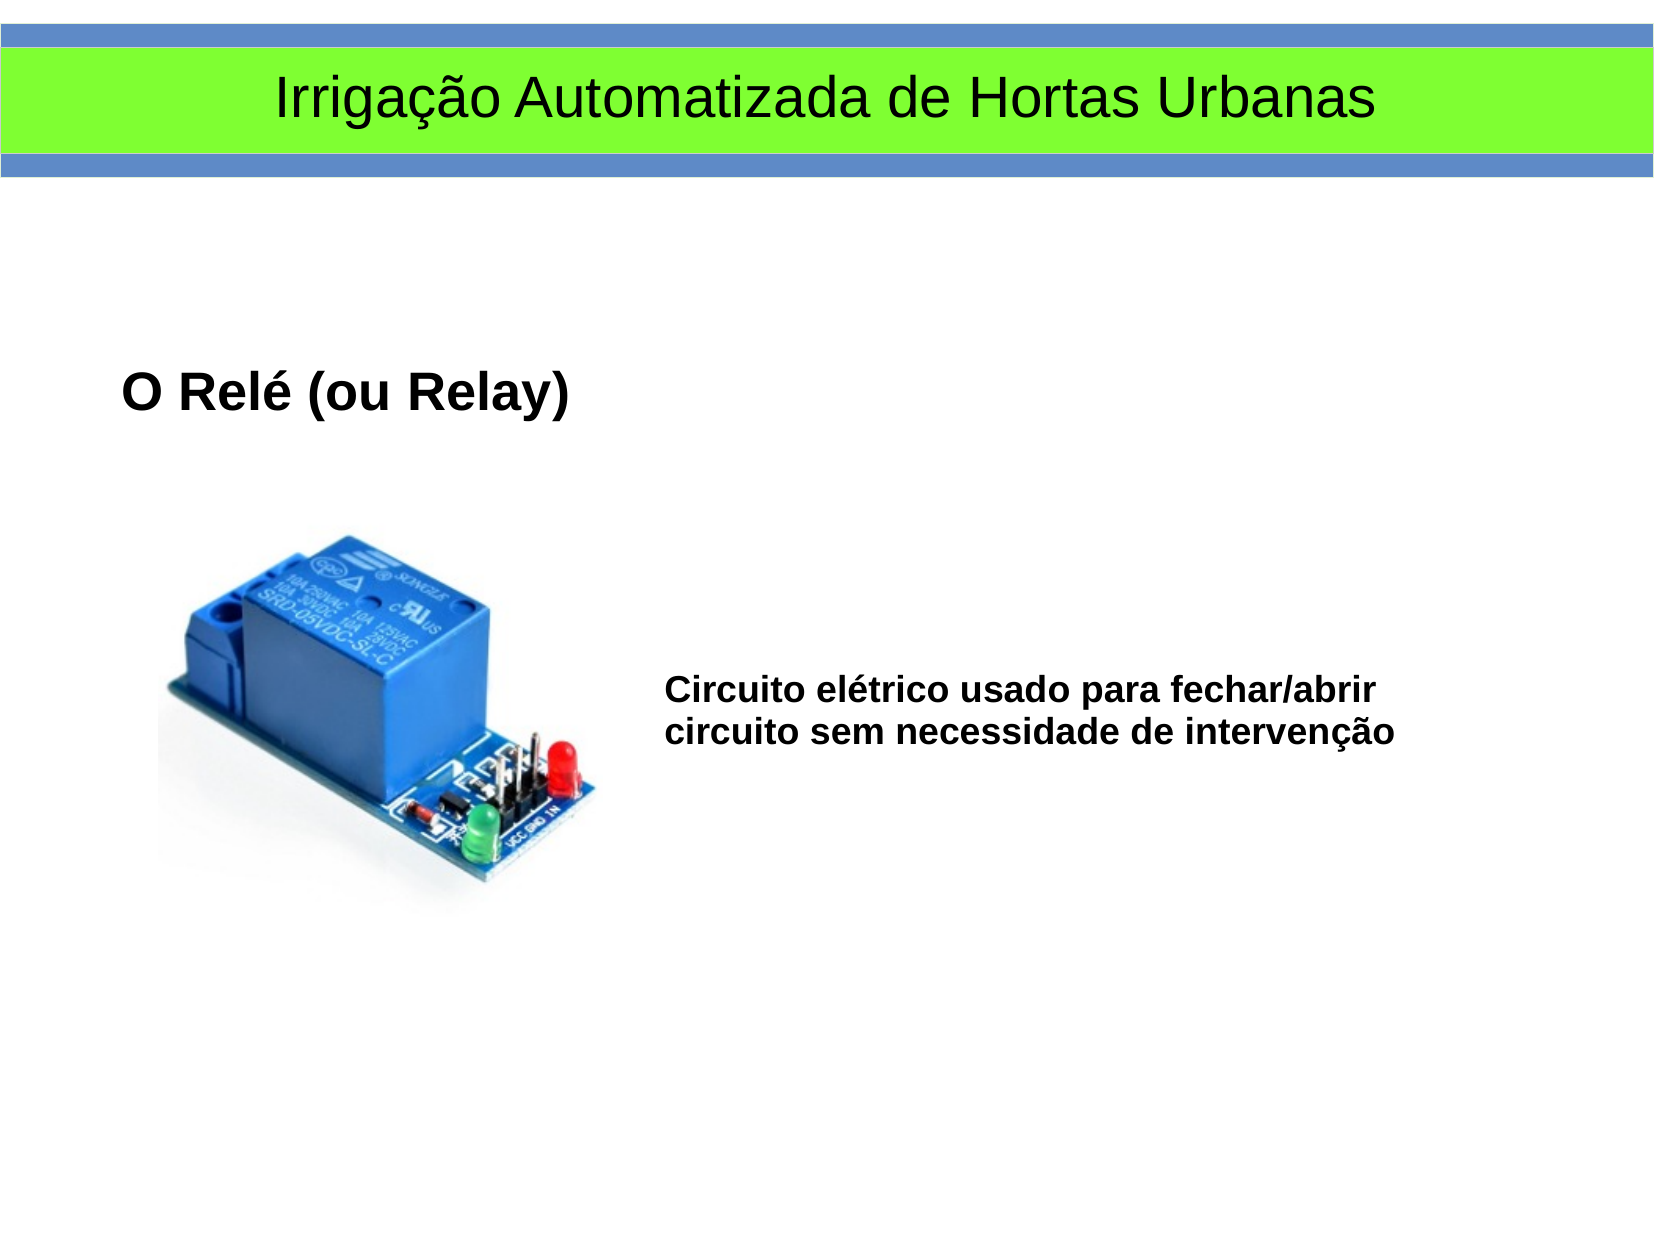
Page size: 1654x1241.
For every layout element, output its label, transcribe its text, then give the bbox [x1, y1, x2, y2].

text_box O Relé (ou Relay) [106, 354, 586, 430]
title Irrigação Automatizada de Hortas Urbanas [200, 41, 1512, 154]
text_box Circuito elétrico usado para fechar/abrir circuito sem necessidade de intervenção [649, 661, 1465, 792]
picture [158, 501, 603, 945]
text_box [0, 23, 1654, 178]
